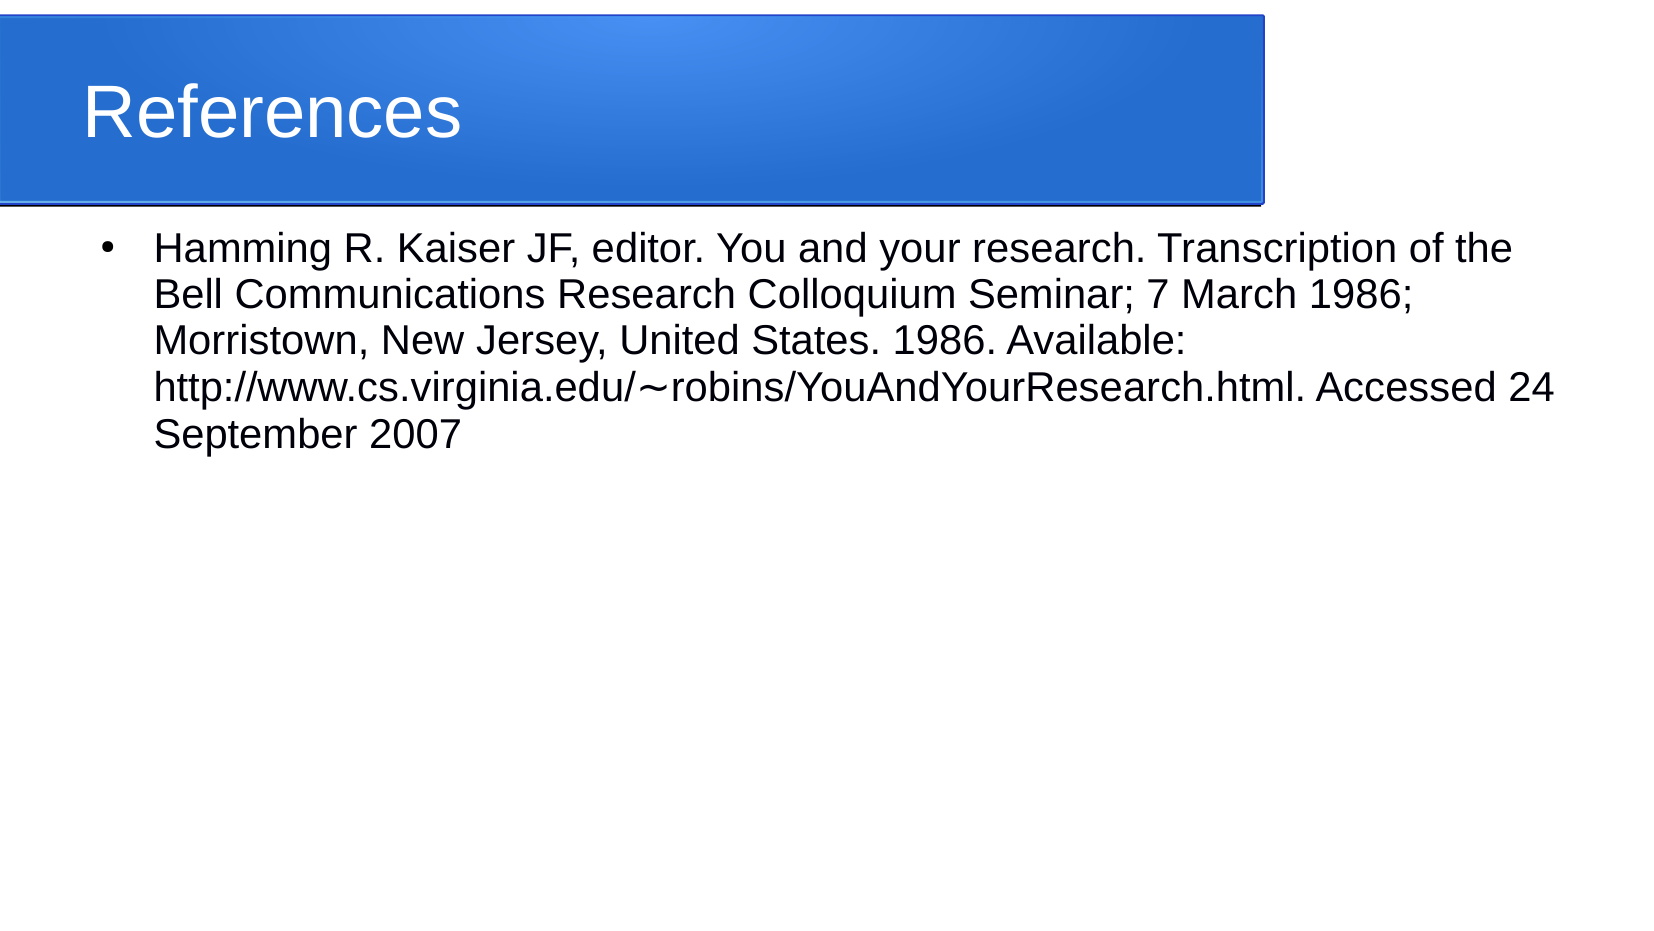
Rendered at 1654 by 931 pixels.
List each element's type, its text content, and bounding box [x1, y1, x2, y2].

title References [82, 35, 1235, 189]
list Hamming R. Kaiser JF, editor. You and your research. Transcription of the Bell Communications Research Colloquium Seminar; 7 March 1986; Morristown, New Jersey, United States. 1986. Available: http://www.cs.virginia.edu/∼robins/YouAndYourResearch.html. Accessed 24 September 2007 [82, 224, 1571, 764]
